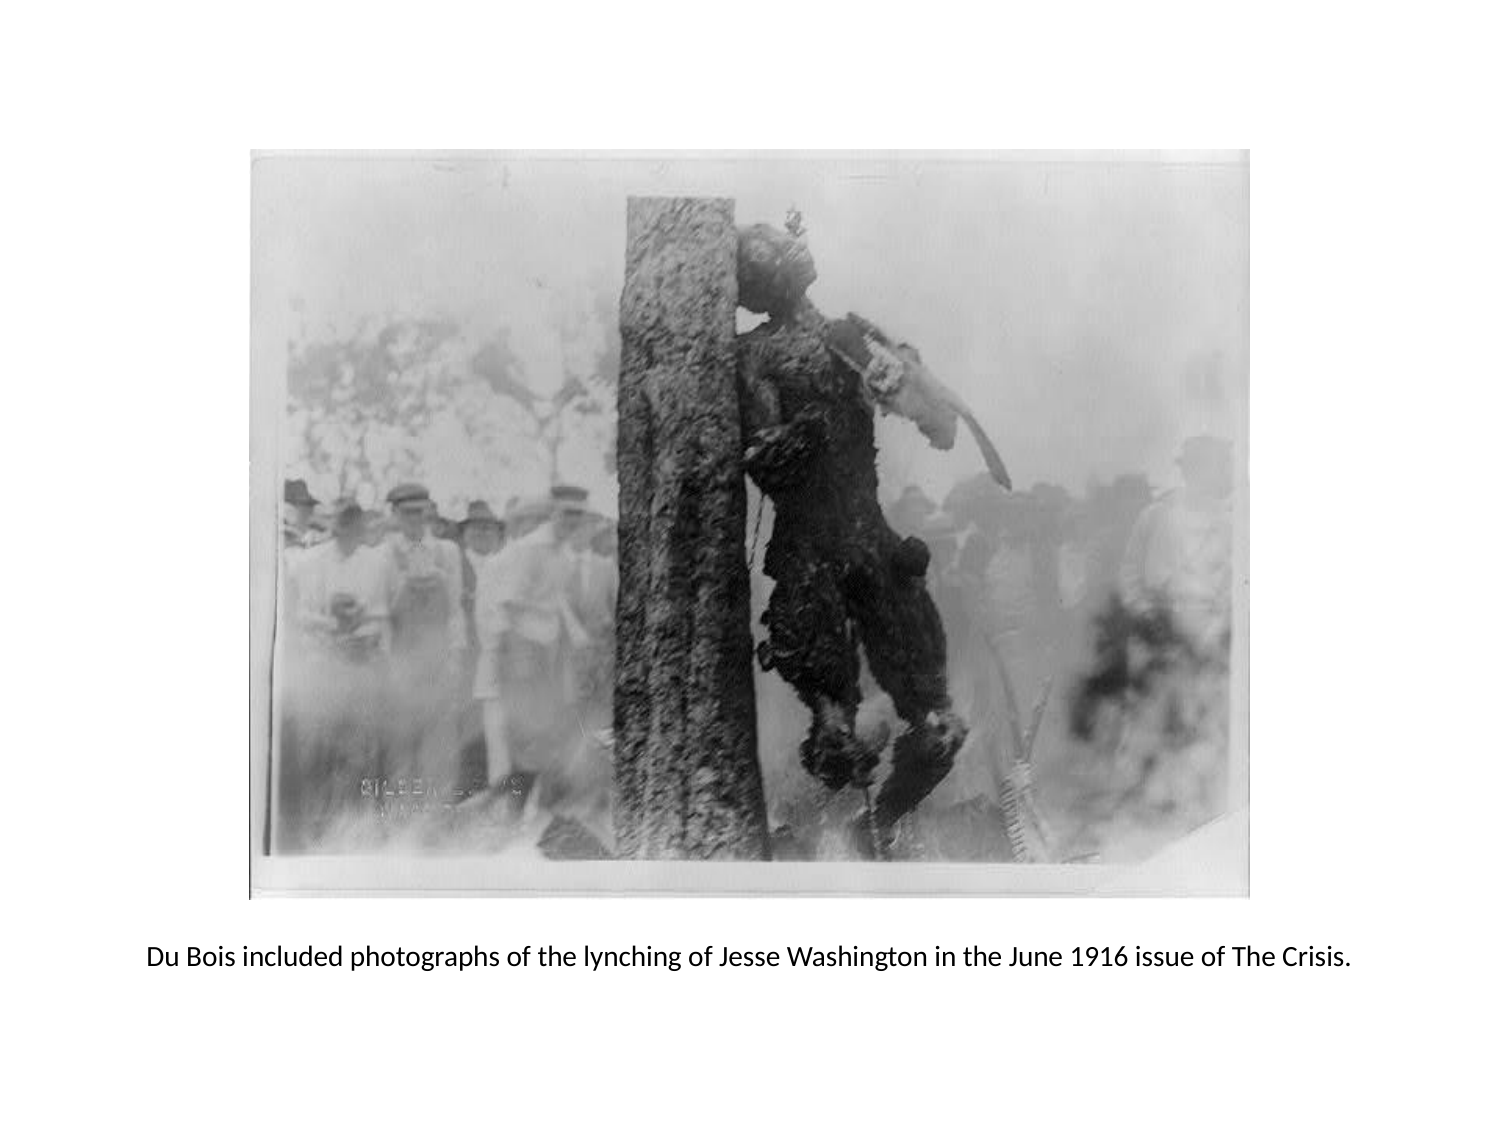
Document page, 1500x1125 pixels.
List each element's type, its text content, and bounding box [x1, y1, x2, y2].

picture [249, 149, 1250, 900]
text_box Du Bois included photographs of the lynching of Jesse Washington in the June 1916 issue of The Crisis. [131, 929, 1369, 980]
